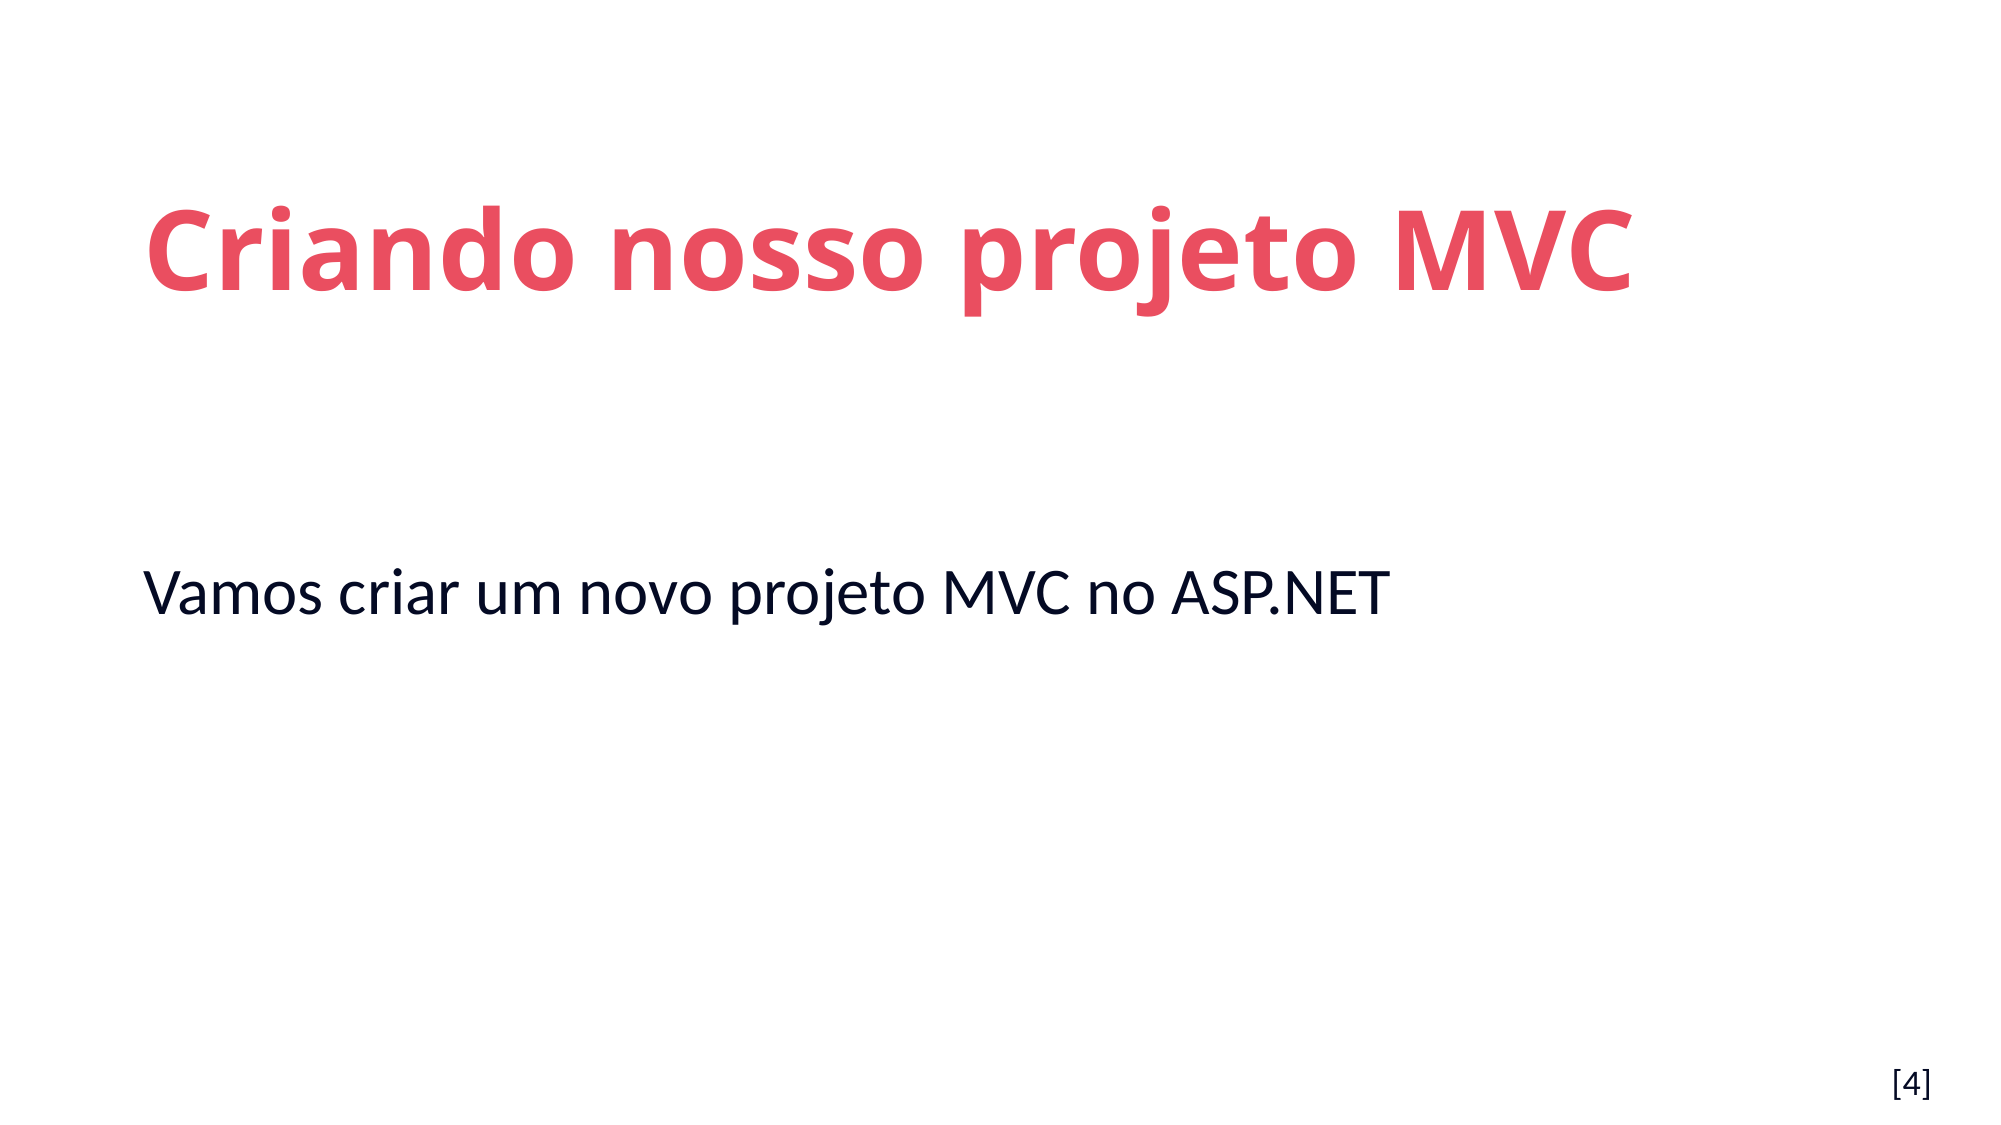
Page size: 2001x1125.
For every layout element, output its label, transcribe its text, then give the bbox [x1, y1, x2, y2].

text_box Vamos criar um novo projeto MVC no ASP.NET [123, 324, 1877, 1087]
slide_number [4] [1871, 1038, 1992, 1125]
text_box Criando nosso projeto MVC [123, 139, 1878, 324]
